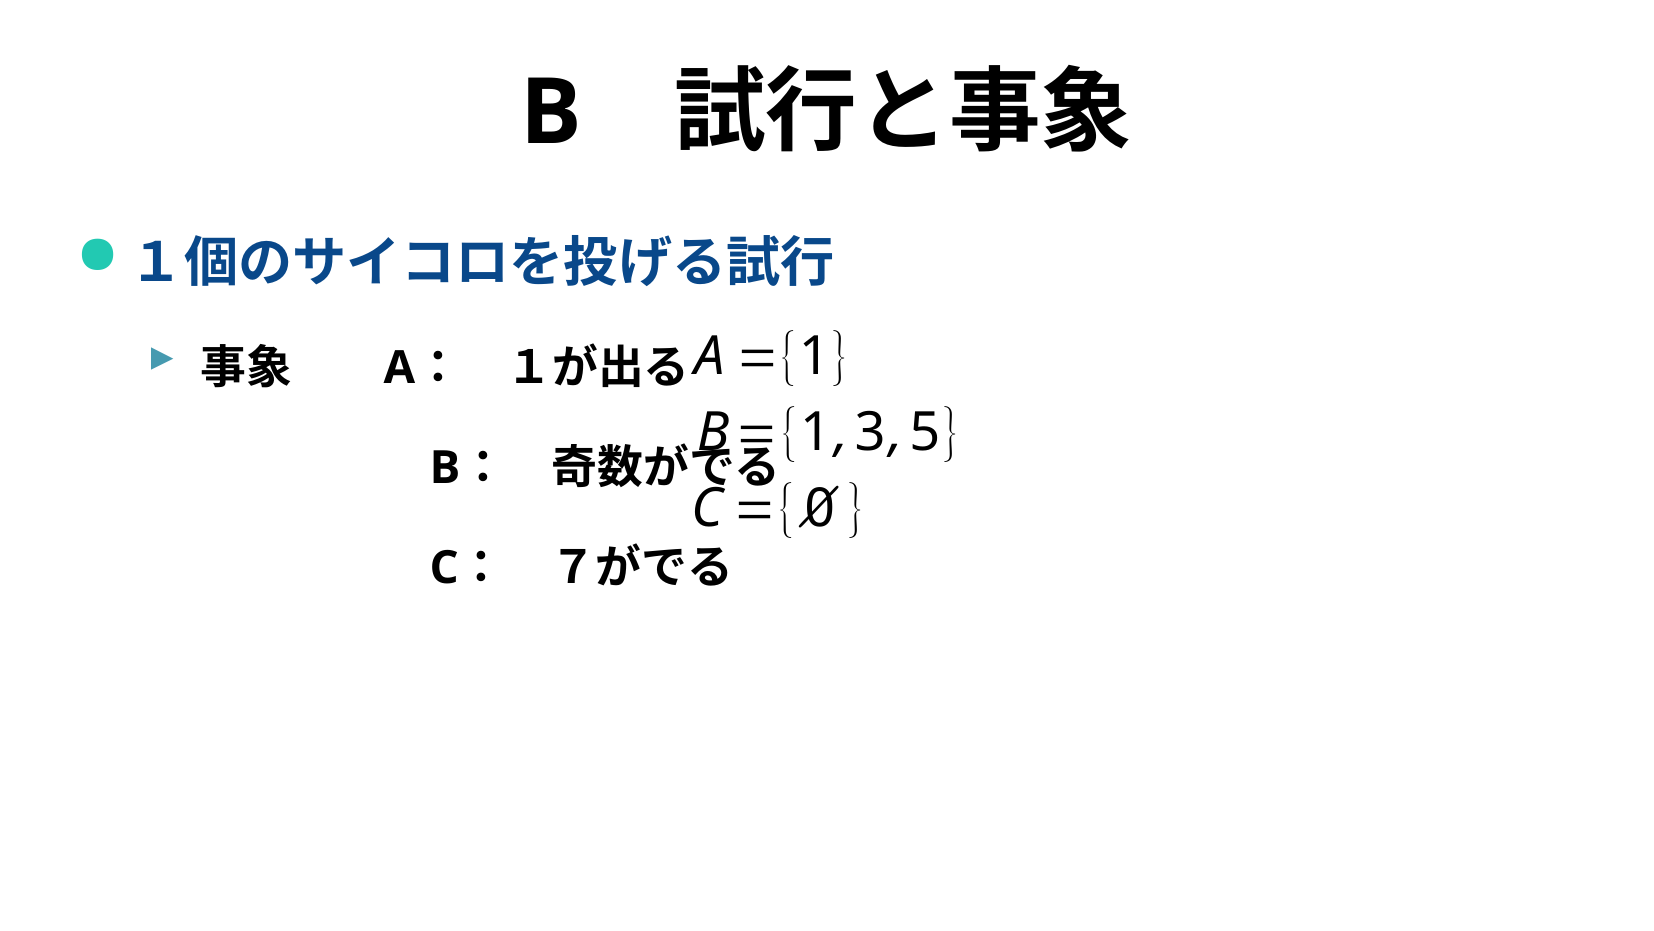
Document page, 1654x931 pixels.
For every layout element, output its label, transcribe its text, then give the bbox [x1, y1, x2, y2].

list １個のサイコロを投げる試行 事象 A： １が出る B： 奇数がでる C： ７がでる [59, 206, 1595, 827]
chart [691, 326, 853, 389]
chart [690, 478, 868, 541]
title B 試行と事象 [29, 29, 1625, 178]
chart [696, 401, 963, 465]
